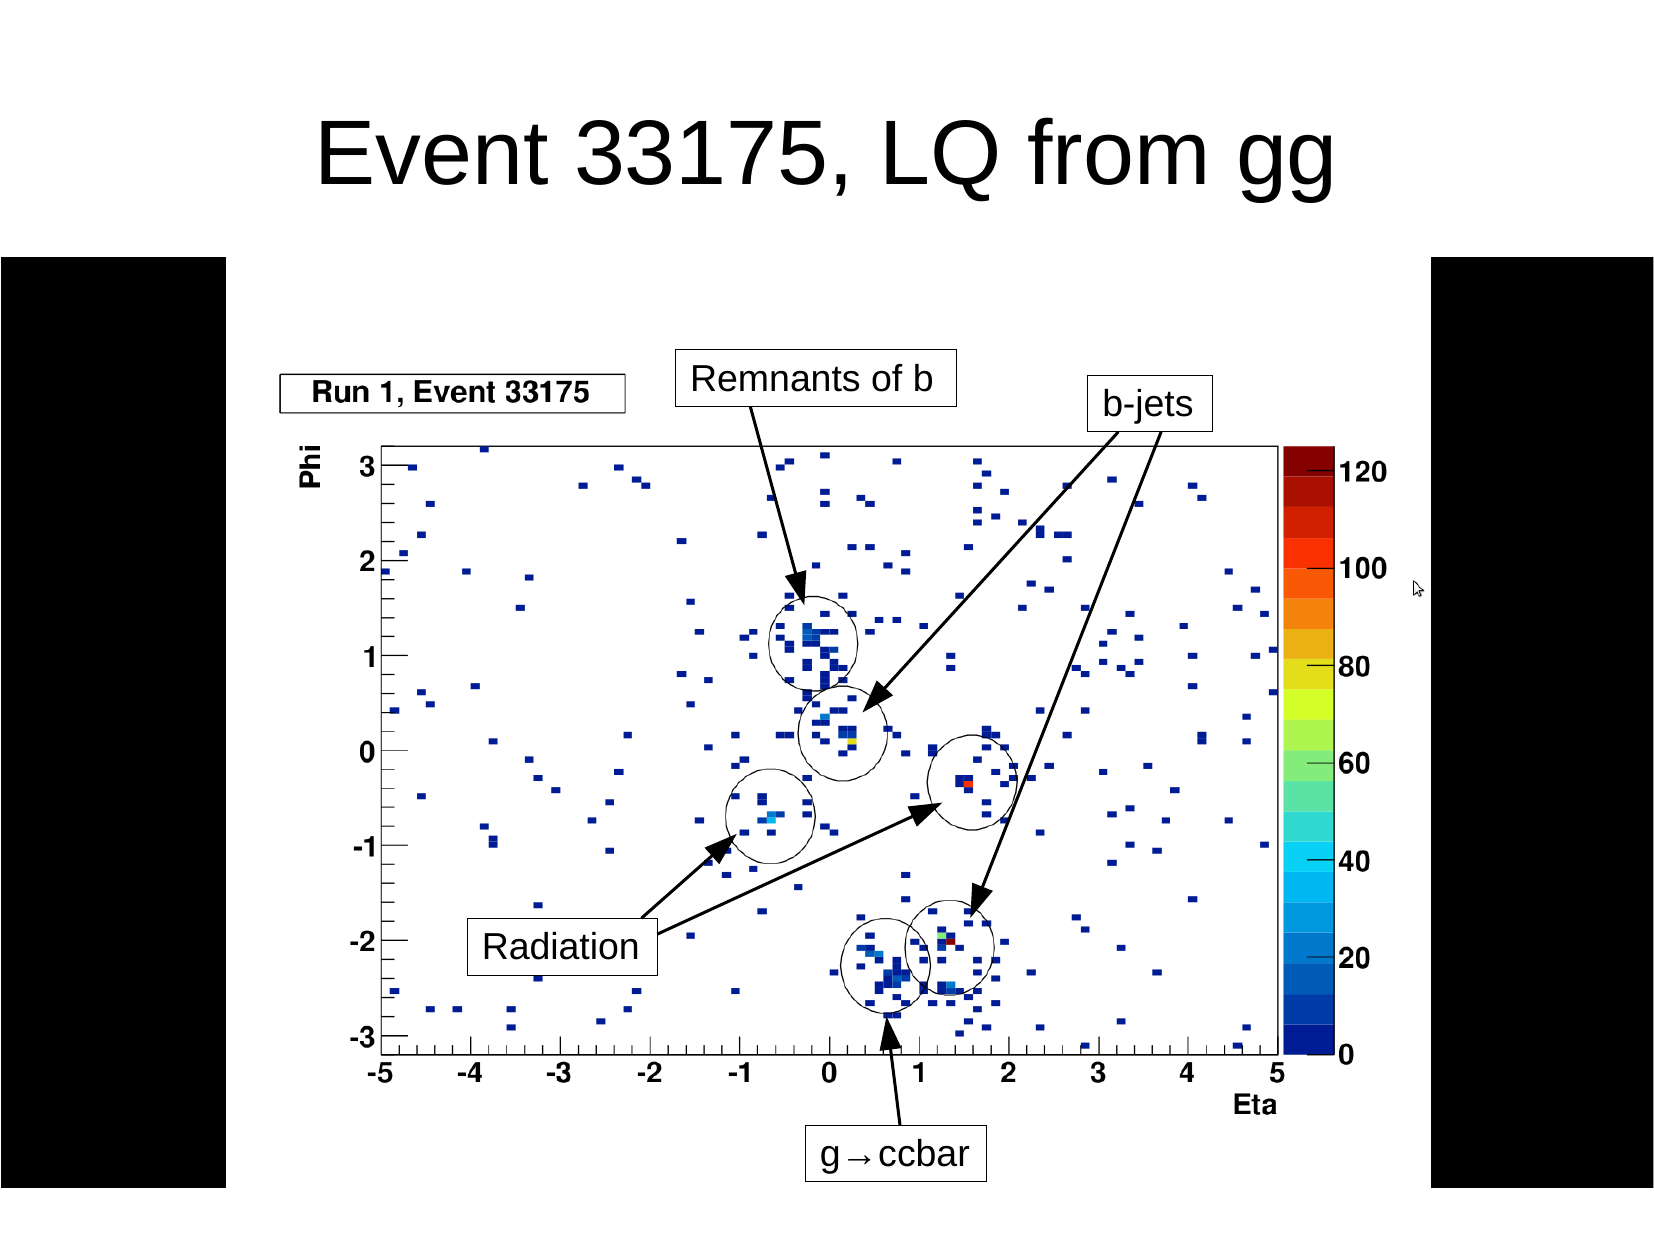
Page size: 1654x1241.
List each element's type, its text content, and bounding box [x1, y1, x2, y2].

text_box g→ccbar [805, 1125, 987, 1182]
text_box b-jets [1087, 375, 1213, 432]
title Event 33175, LQ from gg [82, 56, 1571, 250]
text_box Radiation [467, 918, 658, 976]
picture [1, 257, 1654, 1188]
text_box Remnants of b [675, 349, 957, 407]
